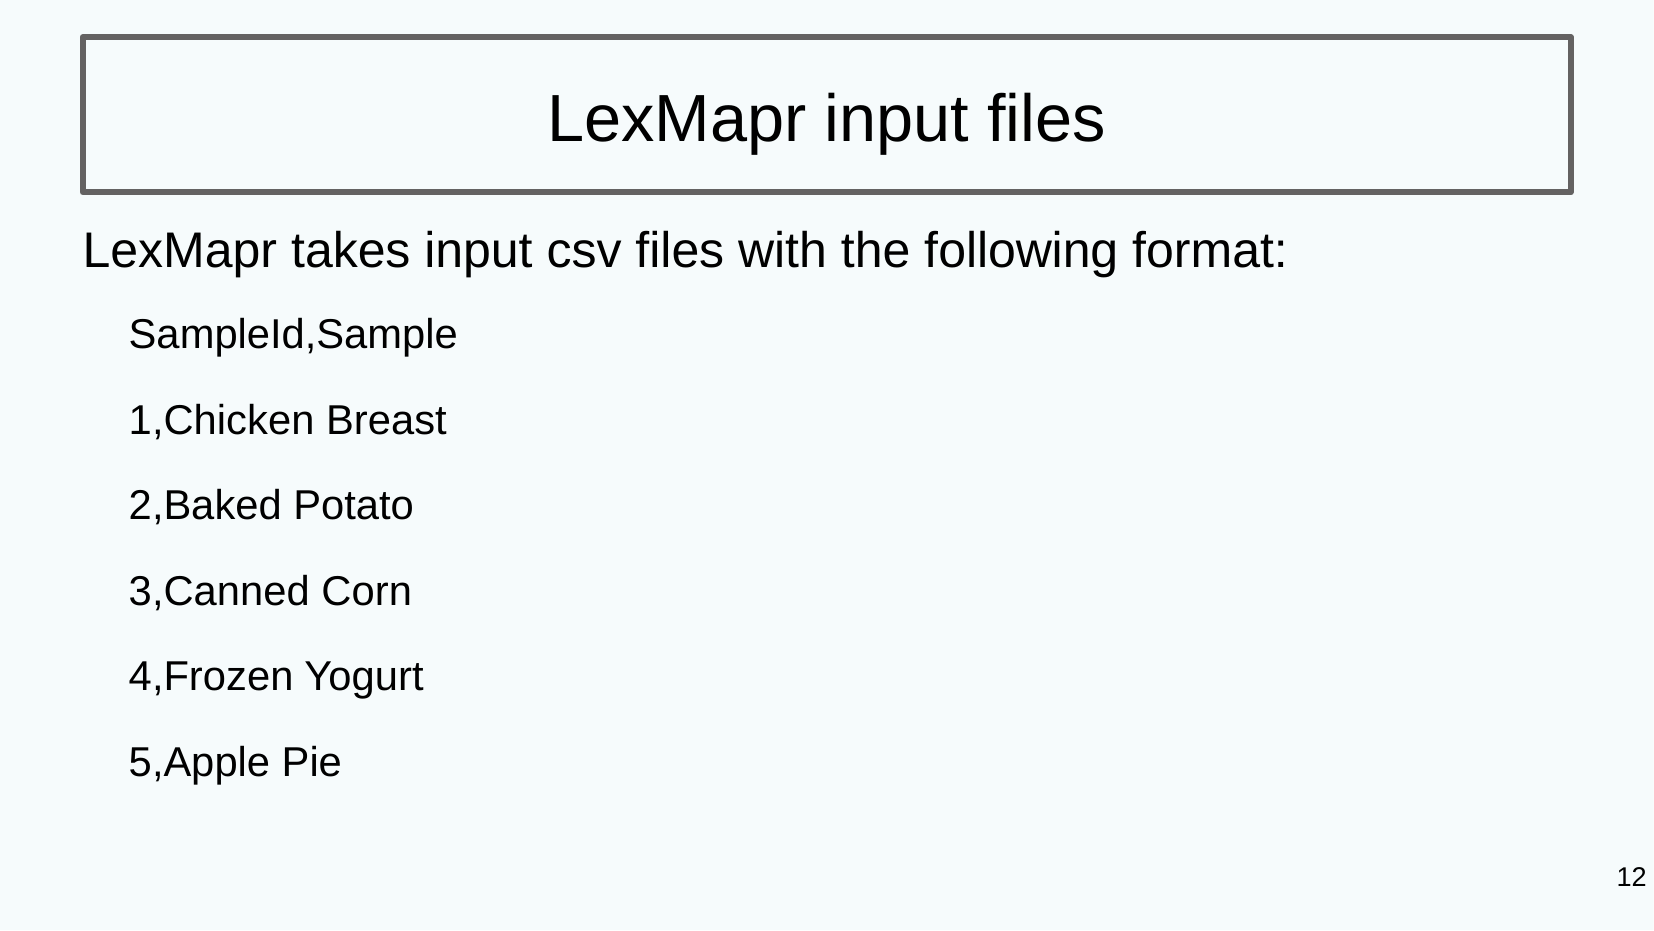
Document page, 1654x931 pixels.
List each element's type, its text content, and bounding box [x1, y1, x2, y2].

slide_number <number> [1547, 859, 1647, 931]
text_box LexMapr takes input csv files with the following format: SampleId,Sample 1,Chicken Breast 2,Baked Potato 3,Canned Corn 4,Frozen Yogurt 5,Apple Pie [82, 217, 1571, 757]
text_box LexMapr input files [82, 37, 1571, 193]
